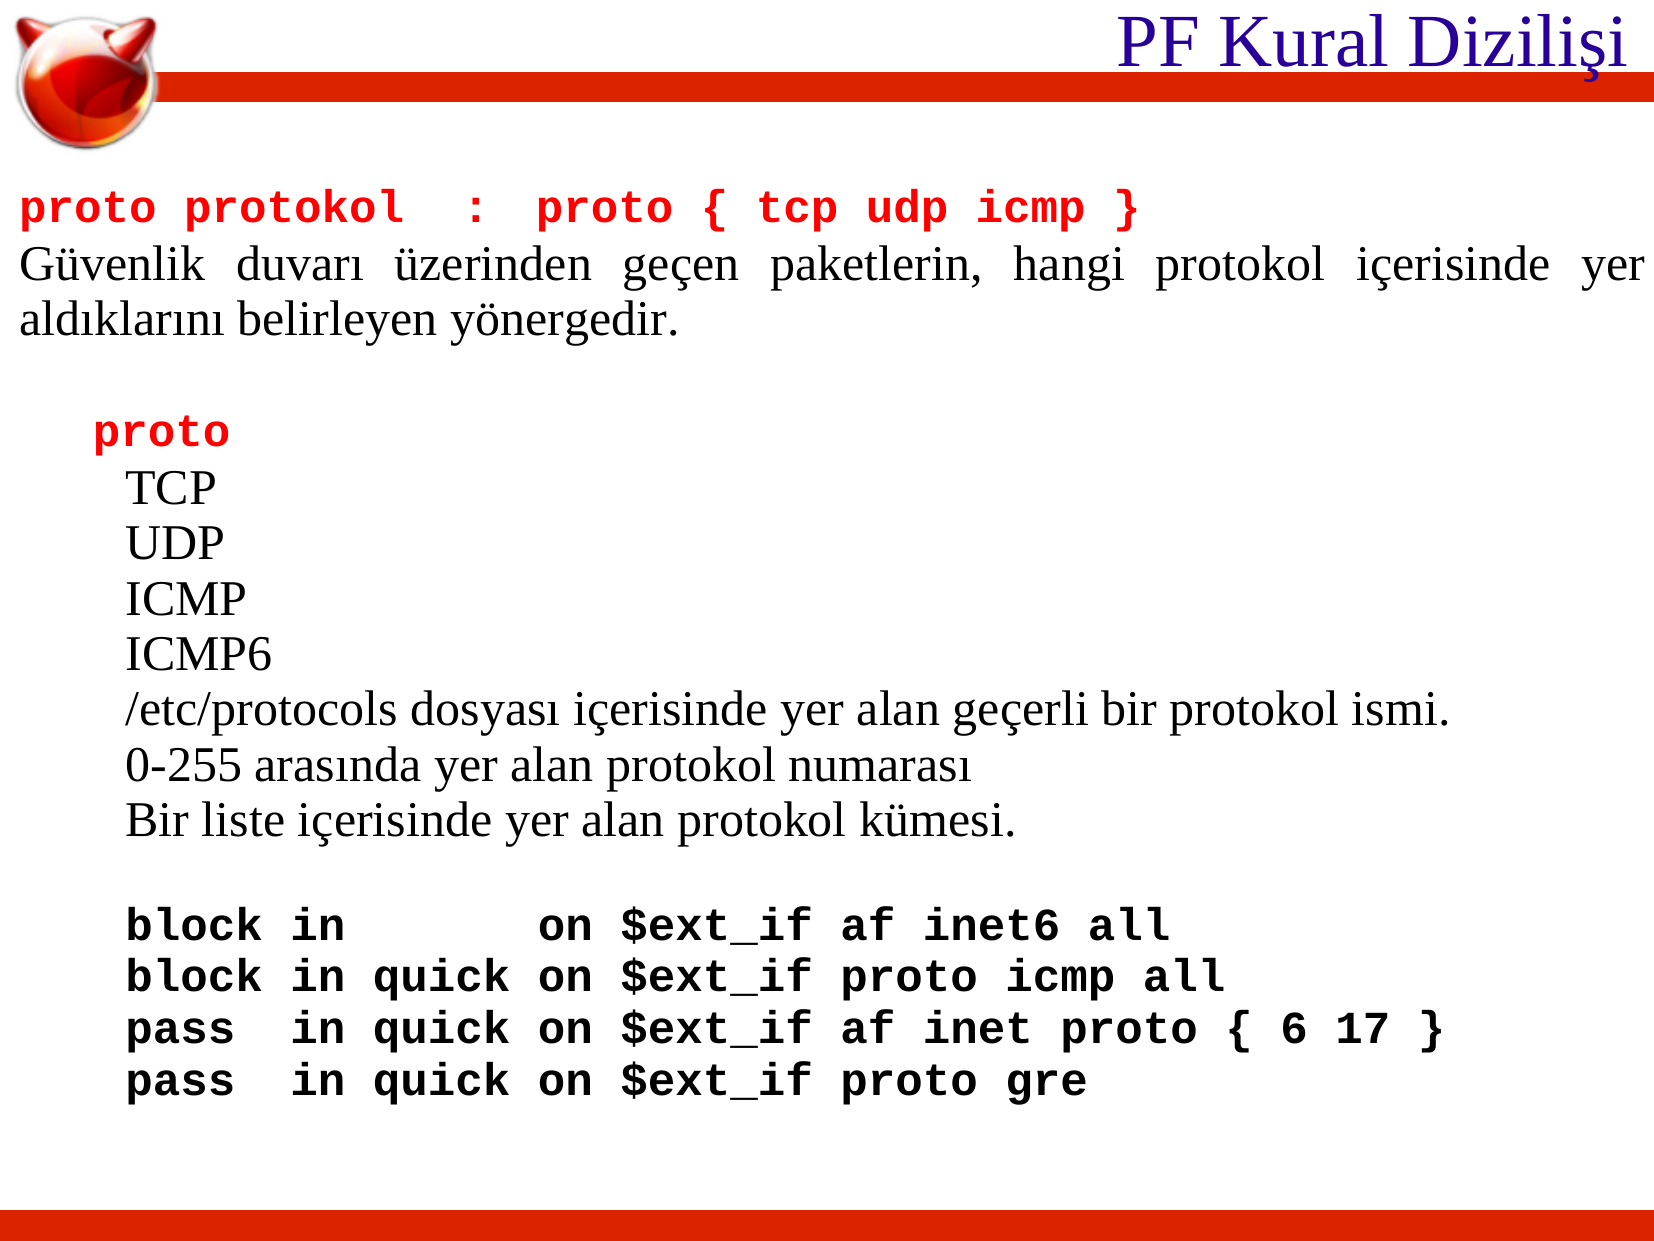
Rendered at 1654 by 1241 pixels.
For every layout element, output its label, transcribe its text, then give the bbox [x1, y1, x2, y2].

picture [10, 12, 165, 154]
text_box proto protokol : proto { tcp udp icmp } Güvenlik duvarı üzerinden geçen paketlerin, hangi protokol içerisinde yer aldıklarını belirleyen yönergedir. proto TCP UDP ICMP ICMP6 /etc/protocols dosyası içerisinde yer alan geçerli bir protokol ismi. 0-255 arasında yer alan protokol numarası Bir liste içerisinde yer alan protokol kümesi. block in on $ext_if af inet6 all block in quick on $ext_if proto icmp all pass in quick on $ext_if af inet proto { 6 17 } pass in quick on $ext_if proto gre [19, 184, 1647, 1121]
text_box PF Kural Dizilişi [714, 0, 1648, 84]
text_box [0, 1210, 1654, 1241]
text_box [165, 72, 1654, 102]
